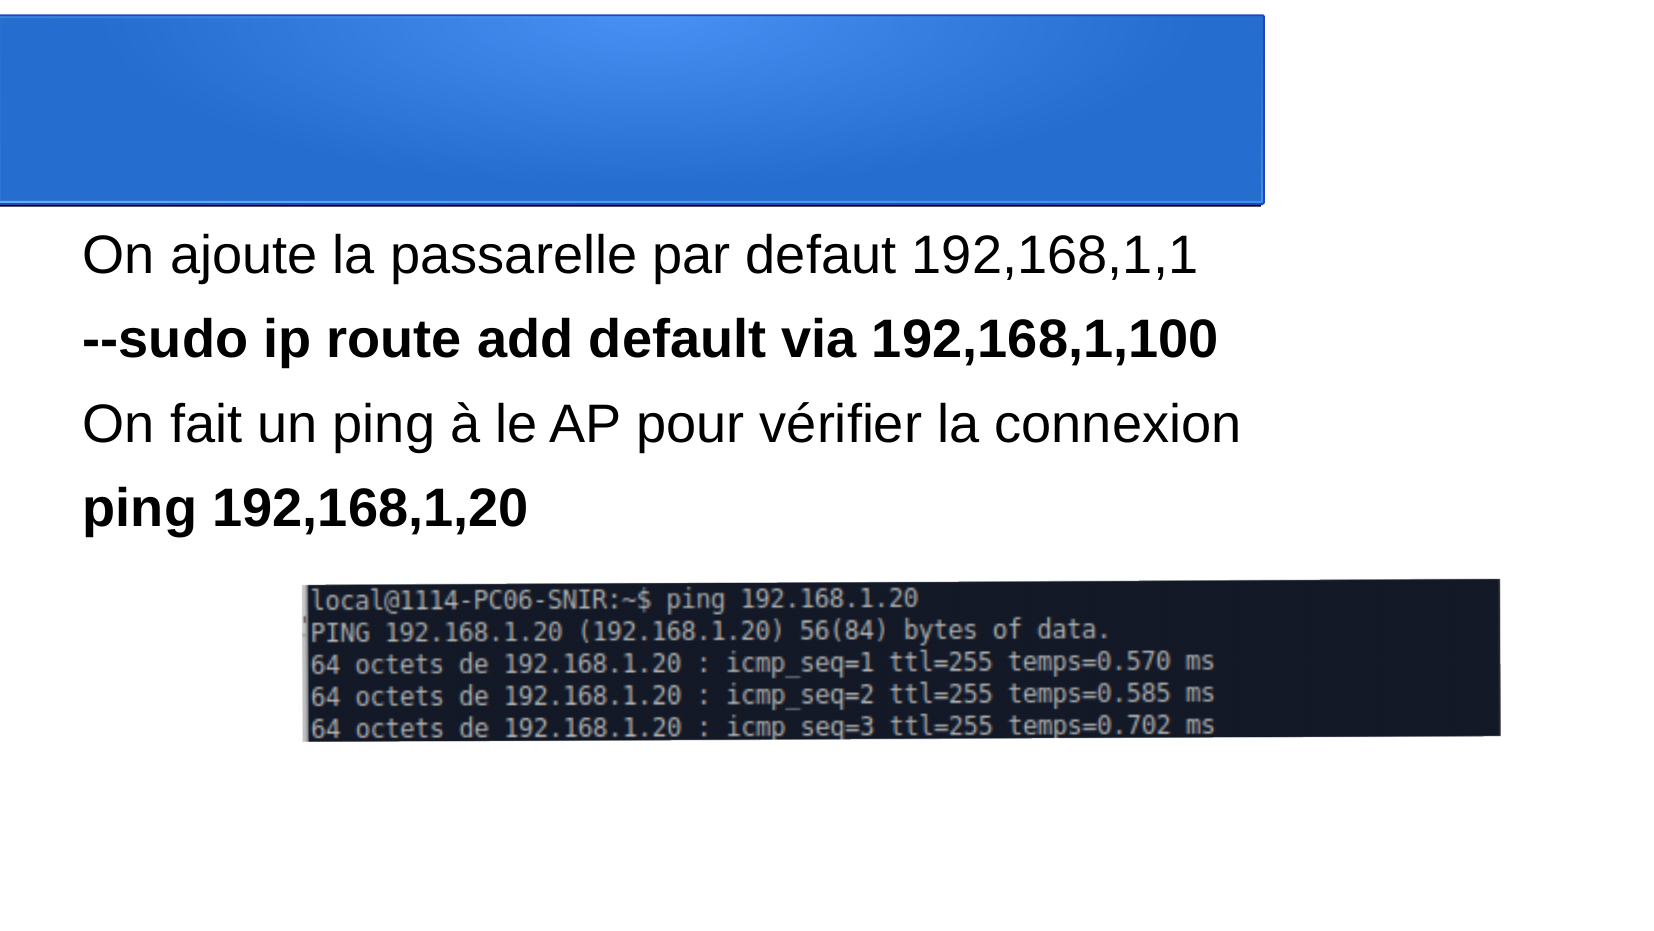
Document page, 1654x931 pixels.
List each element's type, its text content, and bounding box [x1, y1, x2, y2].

list On ajoute la passarelle par defaut 192,168,1,1 --sudo ip route add default via 192,168,1,100 On fait un ping à le AP pour vérifier la connexion ping 192,168,1,20 [82, 224, 1571, 764]
picture [301, 578, 1501, 742]
